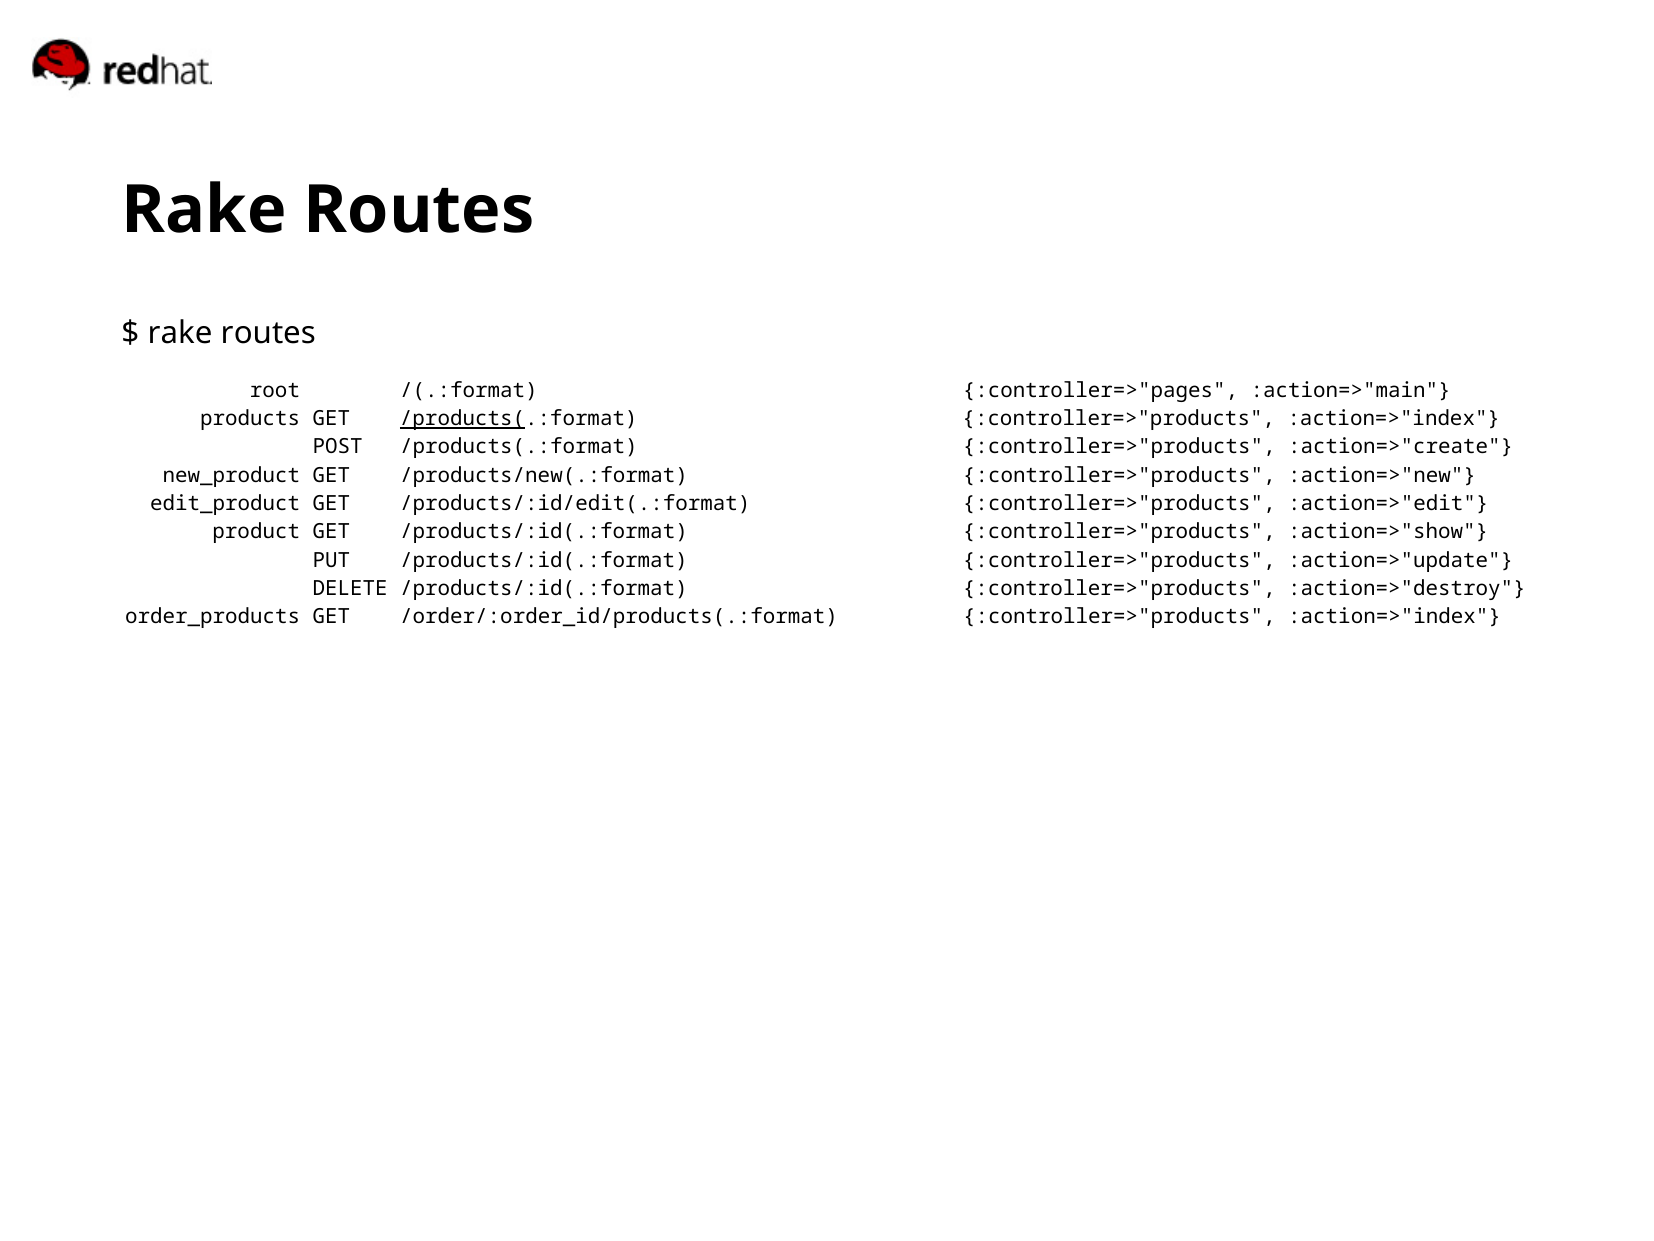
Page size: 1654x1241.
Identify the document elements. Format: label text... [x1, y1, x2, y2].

text_box root /(.:format) {:controller=>"pages", :action=>"main"} products GET /products(.:format) {:controller=>"products", :action=>"index"} POST /products(.:format) {:controller=>"products", :action=>"create"} new_product GET /products/new(.:format) {:controller=>"products", :action=>"new"} edit_product GET /products/:id/edit(.:format) {:controller=>"products", :action=>"edit"} product GET /products/:id(.:format) {:controller=>"products", :action=>"show"} PUT /products/:id(.:format) {:controller=>"products", :action=>"update"} DELETE /products/:id(.:format) {:controller=>"products", :action=>"destroy"} order_products GET /order/:order_id/products(.:format) {:controller=>"products", :action=>"index"} [75, 375, 1636, 638]
title Rake Routes [121, 102, 1534, 310]
text_box $ rake routes [121, 309, 381, 371]
picture [31, 37, 212, 98]
